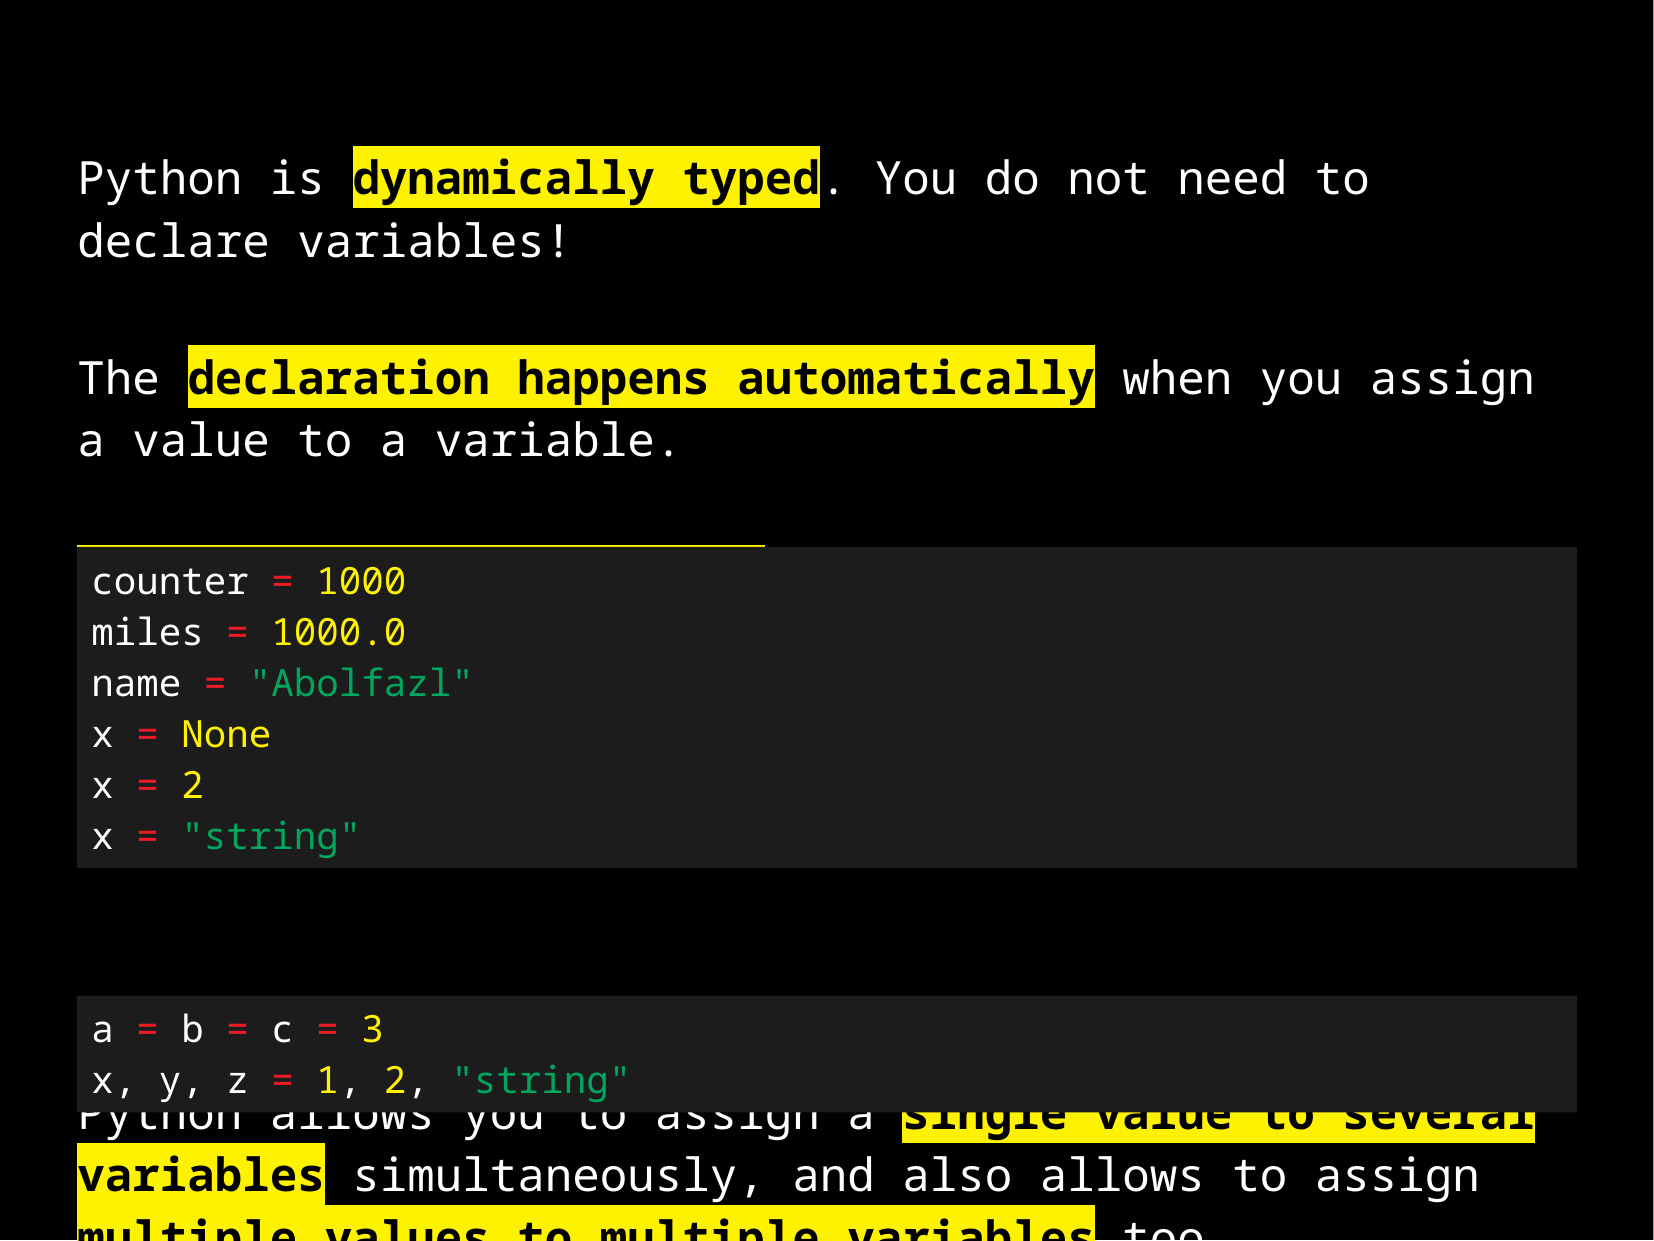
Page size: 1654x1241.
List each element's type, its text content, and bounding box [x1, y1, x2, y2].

text_box counter = 1000 miles = 1000.0 name = "Abolfazl" x = None x = 2 x = "string" [76, 546, 1577, 789]
text_box a = b = c = 3 x, y, z = 1, 2, "string" [76, 995, 1577, 1102]
text_box Python is dynamically typed. You do not need to declare variables! The declaration happens automatically when you assign a value to a variable. Variables can change type, simply by assigning them a new value of a different type. Python allows you to assign a single value to several variables simultaneously, and also allows to assign multiple values to multiple variables too. [62, 138, 1591, 991]
